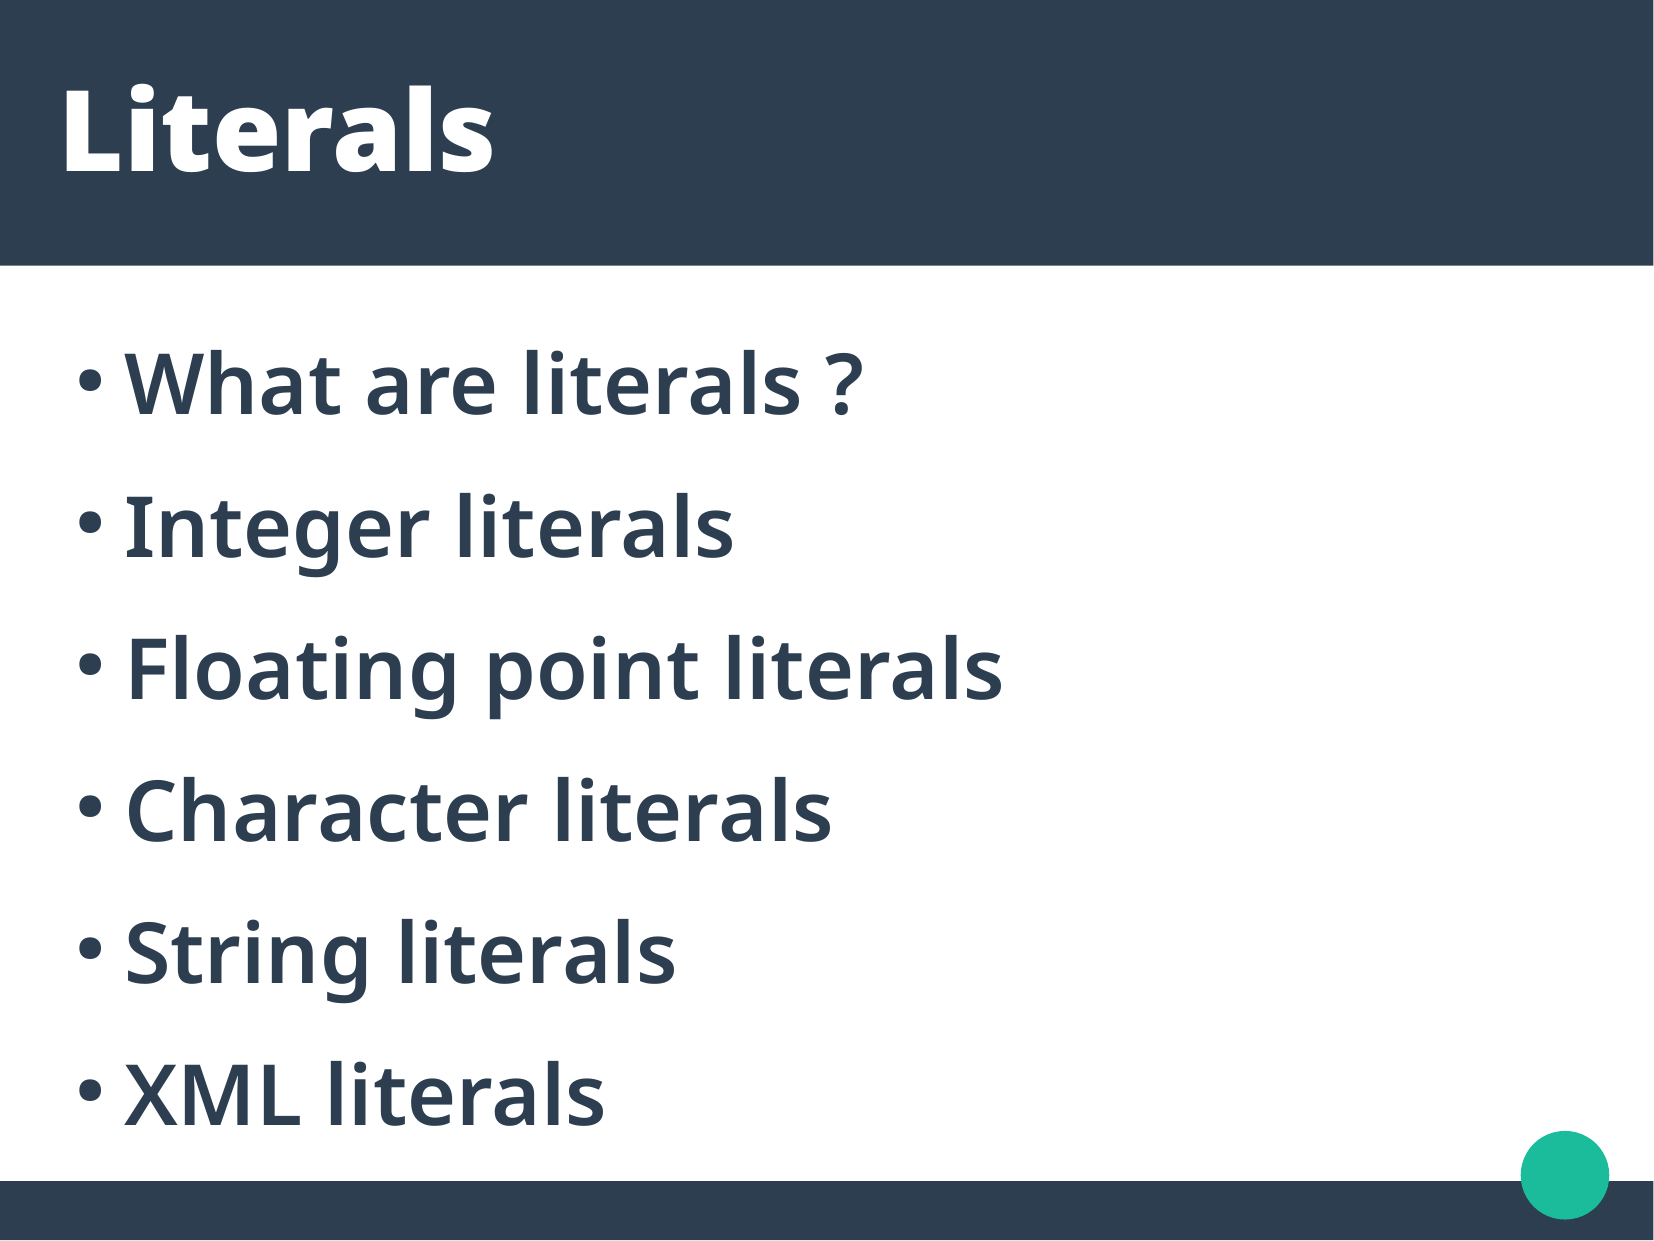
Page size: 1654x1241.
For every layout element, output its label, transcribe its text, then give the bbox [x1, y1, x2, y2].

title Literals [59, 49, 1595, 207]
list What are literals ? Integer literals Floating point literals Character literals String literals XML literals [59, 324, 1595, 1152]
